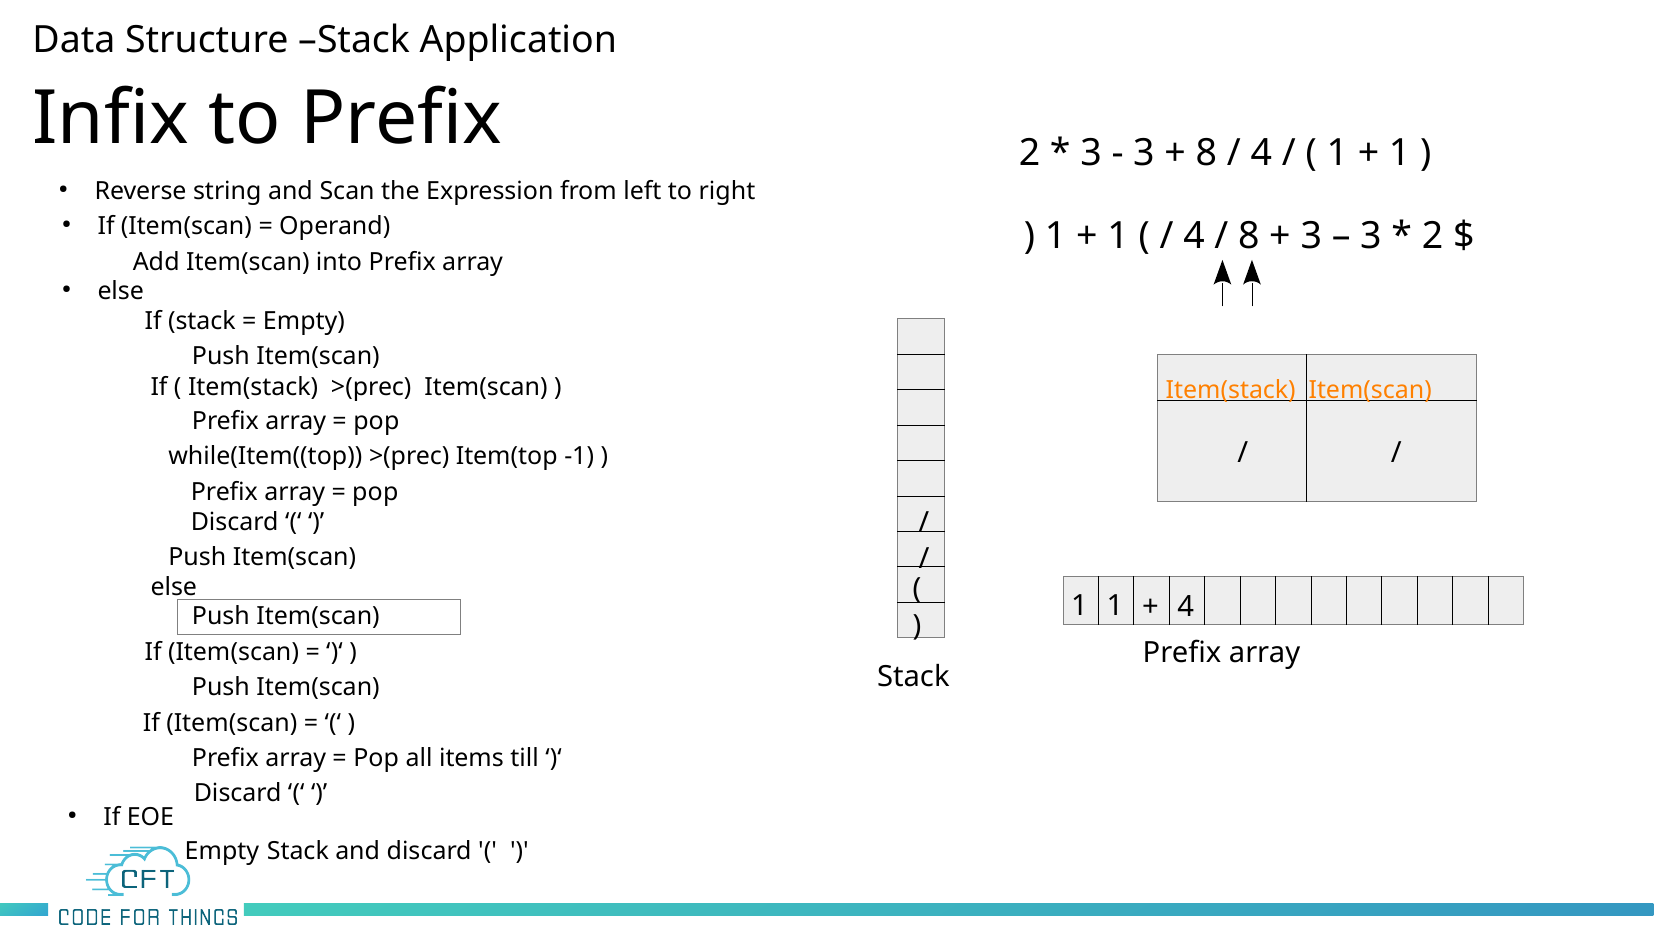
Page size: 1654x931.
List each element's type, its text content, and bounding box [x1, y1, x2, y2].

picture [59, 846, 237, 925]
text_box Prefix array = pop [141, 395, 498, 430]
text_box [1312, 576, 1346, 625]
text_box + [1127, 577, 1162, 627]
text_box Discard ‘(‘ ‘)’ [143, 767, 475, 812]
text_box [414, 599, 461, 625]
text_box Item(stack) Item(scan) [1115, 360, 1483, 410]
text_box [897, 318, 945, 354]
text_box Push Item(scan) [141, 590, 414, 625]
text_box [897, 532, 903, 559]
text_box Reverse string and Scan the Expression from left to right [44, 165, 960, 225]
text_box [1453, 576, 1488, 625]
text_box [1307, 354, 1477, 360]
text_box ( [897, 559, 953, 609]
text_box Push Item(scan) [141, 661, 473, 706]
text_box Prefix array = Pop all items till ‘)‘ [141, 732, 685, 792]
text_box Add Item(scan) into Prefix array [82, 236, 780, 286]
text_box [897, 390, 945, 425]
text_box while(Item((top)) >(prec) Item(top -1) ) [118, 430, 762, 489]
text_box Stack [862, 647, 973, 697]
text_box [897, 497, 903, 531]
text_box [1241, 576, 1275, 624]
text_box [1347, 576, 1381, 625]
text_box / [1376, 423, 1417, 473]
text_box Push Item(scan) [118, 531, 390, 576]
text_box [1205, 576, 1240, 624]
text_box [897, 355, 945, 389]
text_box If ( Item(stack) >(prec) Item(scan) ) [100, 360, 632, 406]
text_box [1418, 576, 1452, 625]
text_box [1307, 410, 1477, 502]
text_box [897, 426, 945, 460]
text_box Discard ‘(‘ ‘)’ [140, 496, 376, 531]
text_box [1489, 576, 1524, 625]
text_box If (Item(scan) = ‘)‘ ) [94, 625, 508, 671]
text_box If EOE [53, 791, 201, 836]
text_box [1382, 576, 1417, 625]
text_box [897, 461, 945, 496]
text_box else [47, 265, 213, 325]
text_box Prefix array [1128, 624, 1341, 674]
text_box / [903, 494, 944, 529]
text_box [1276, 576, 1311, 624]
text_box [1157, 410, 1306, 502]
text_box ) 1 + 1 ( / 4 / 8 + 3 – 3 * 2 $ [973, 200, 1577, 260]
text_box Prefix array = pop [140, 466, 442, 526]
text_box 1 [1056, 576, 1105, 627]
text_box [1157, 354, 1306, 360]
text_box If (Item(scan) = Operand) [47, 200, 491, 260]
title Data Structure –Stack Application Infix to Prefix [32, 12, 1536, 166]
text_box 4 [1162, 577, 1211, 627]
text_box If (Item(scan) = ‘(‘ ) [92, 696, 449, 756]
text_box If (stack = Empty) [94, 295, 449, 355]
text_box ) [897, 609, 943, 646]
text_box Push Item(scan) [141, 330, 473, 390]
text_box / [1222, 423, 1267, 473]
text_box / [903, 529, 944, 559]
text_box Empty Stack and discard '(' ')' [134, 820, 656, 880]
text_box else [100, 561, 243, 621]
text_box 2 * 3 - 3 + 8 / 4 / ( 1 + 1 ) [968, 118, 1554, 178]
text_box 1 [1091, 577, 1127, 627]
